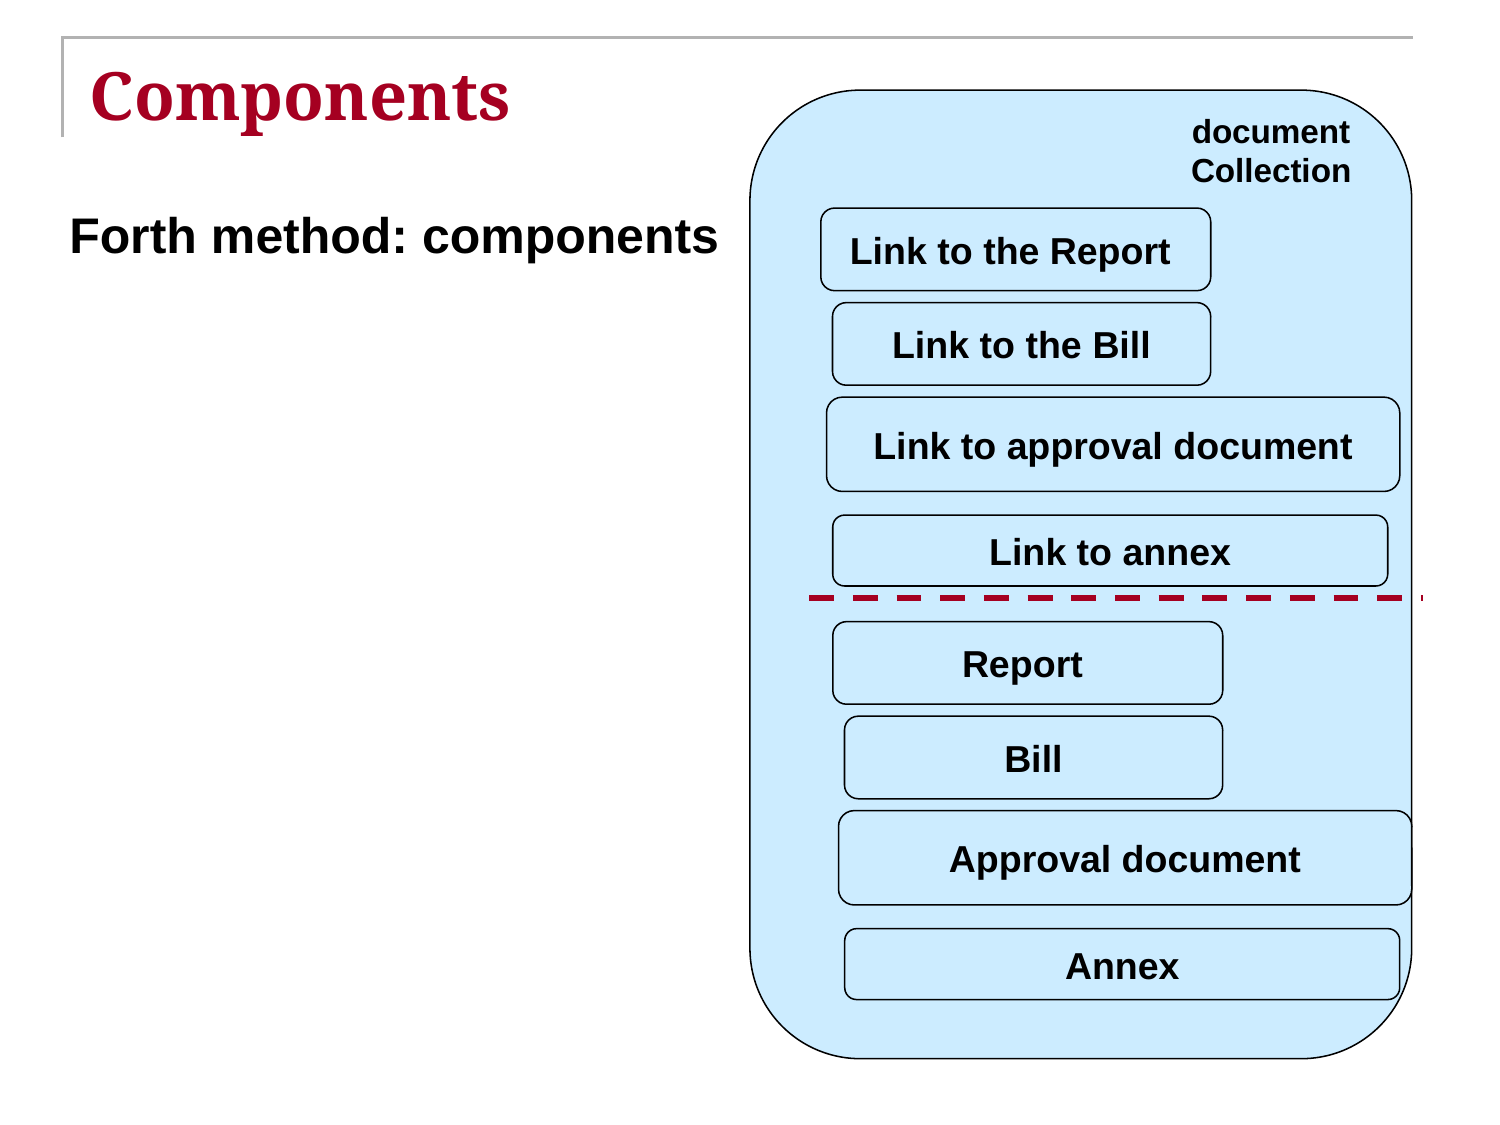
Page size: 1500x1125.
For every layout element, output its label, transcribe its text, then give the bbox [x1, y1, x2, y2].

text_box Link to approval document [826, 397, 1400, 492]
text_box Approval document [838, 810, 1412, 905]
text_box Link to annex [832, 515, 1388, 587]
text_box Link to the Bill [832, 302, 1211, 386]
title Components [75, 45, 1426, 233]
text_box Annex [844, 928, 1400, 1000]
text_box document Collection [1176, 102, 1367, 198]
text_box Link to the Report [820, 208, 1211, 291]
text_box Forth method: components [54, 196, 735, 272]
text_box Report [832, 621, 1223, 705]
text_box Bill [844, 716, 1223, 799]
text_box [749, 90, 1412, 1059]
